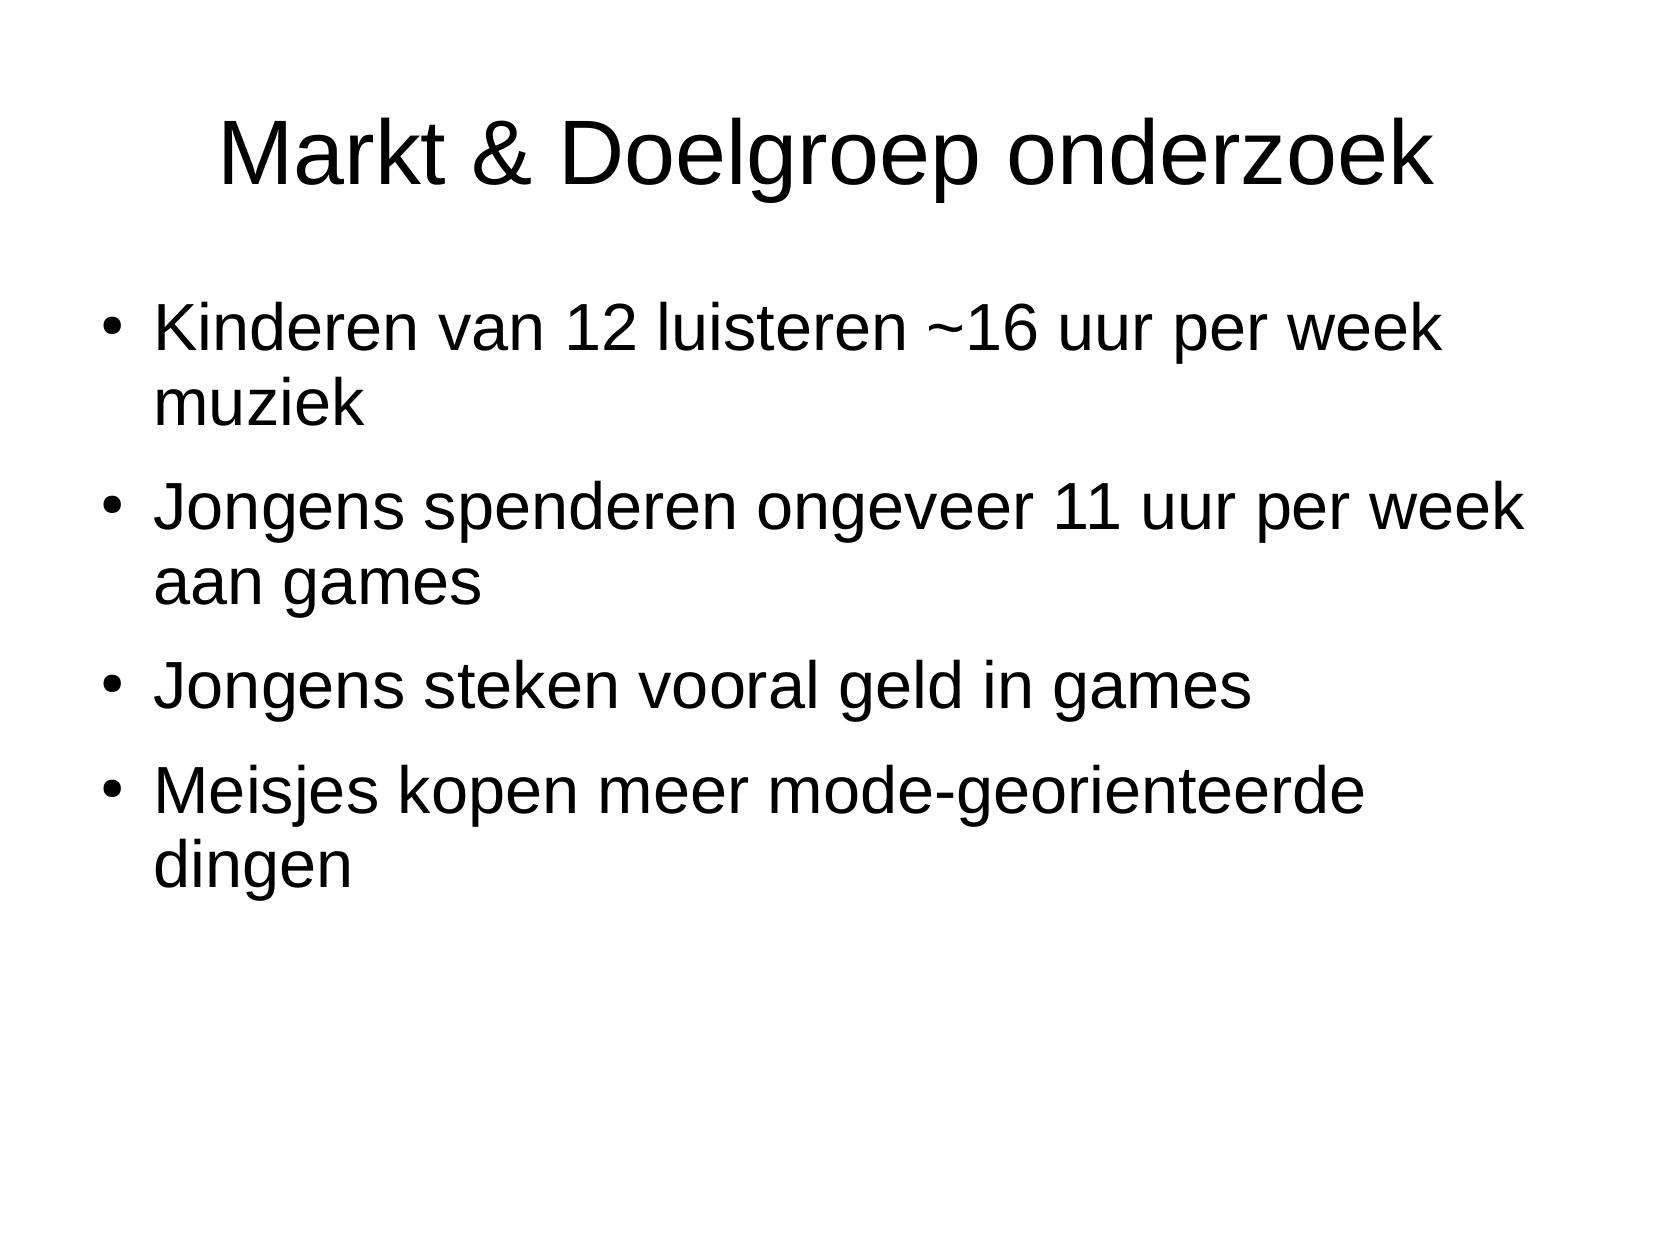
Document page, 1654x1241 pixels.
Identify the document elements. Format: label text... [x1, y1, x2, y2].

title Markt & Doelgroep onderzoek [82, 49, 1571, 257]
list Kinderen van 12 luisteren ~16 uur per week muziek Jongens spenderen ongeveer 11 uur per week aan games Jongens steken vooral geld in games Meisjes kopen meer mode-georienteerde dingen [82, 290, 1571, 1010]
